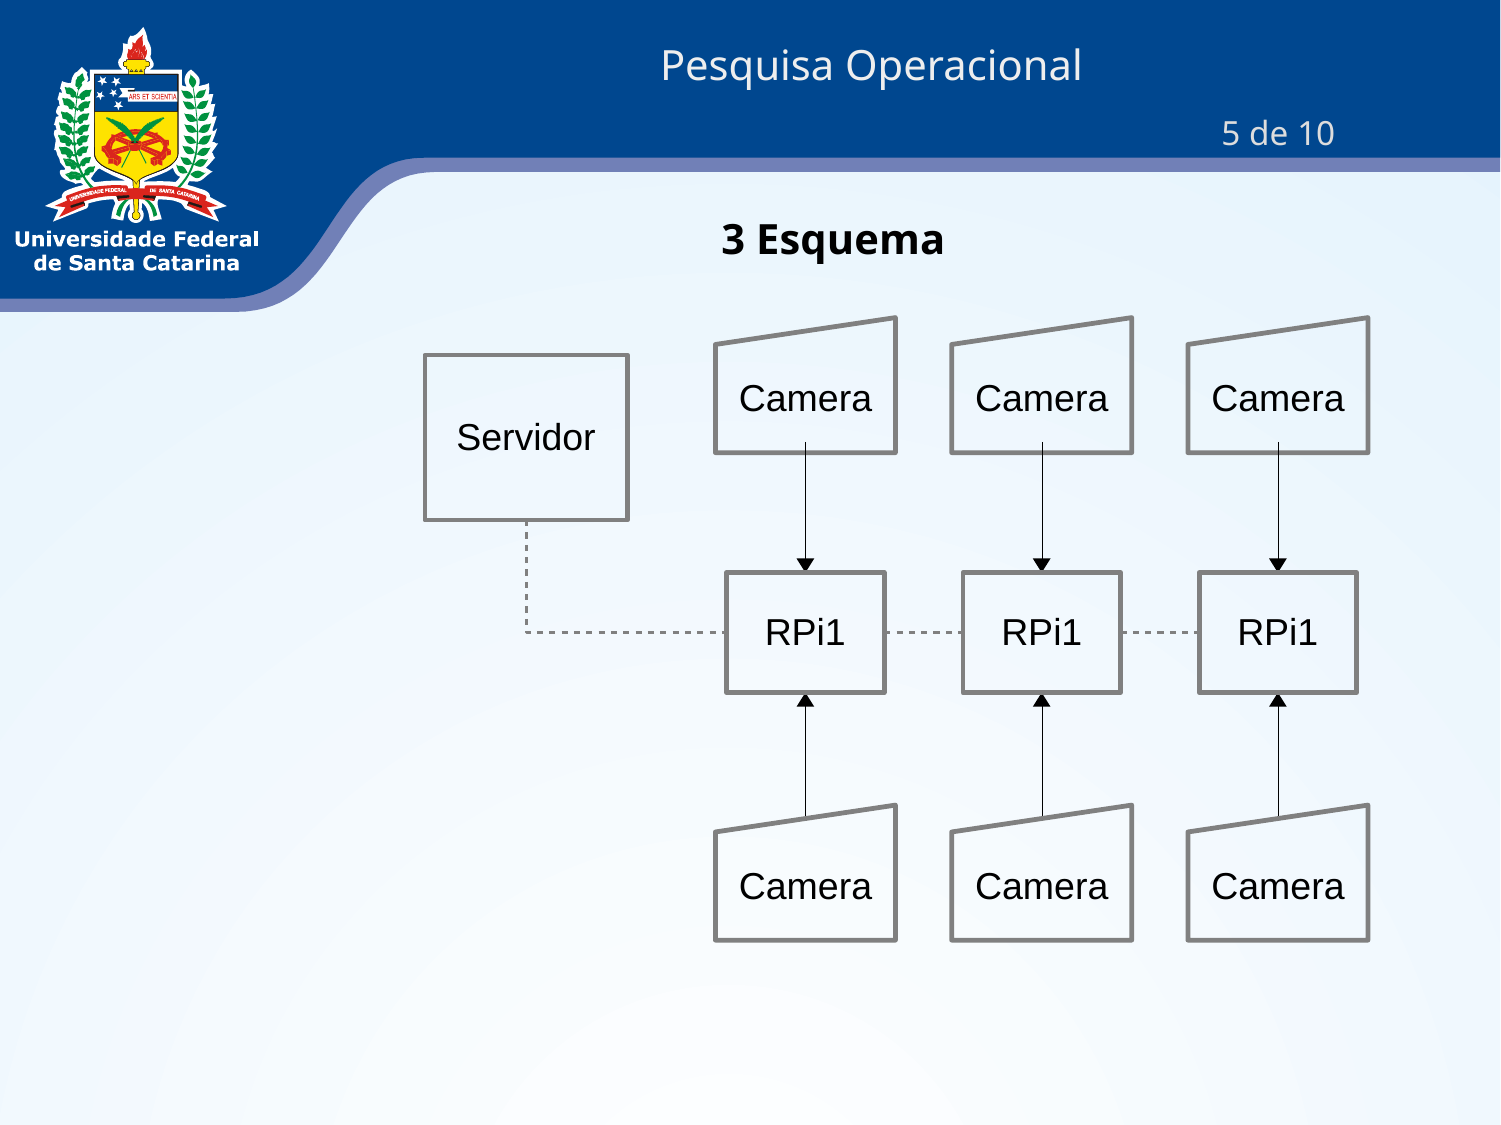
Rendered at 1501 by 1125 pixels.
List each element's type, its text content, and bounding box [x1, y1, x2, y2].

list [86, 330, 1395, 1073]
text_box Camera [715, 805, 896, 941]
text_box Camera [715, 317, 896, 453]
text_box Camera [951, 805, 1132, 941]
text_box Servidor [424, 355, 628, 521]
text_box Camera [1187, 317, 1368, 453]
title 3 Esquema [298, 204, 1368, 318]
text_box RPi1 [726, 572, 885, 693]
text_box Camera [951, 317, 1132, 453]
text_box Camera [1187, 805, 1368, 941]
text_box RPi1 [962, 572, 1121, 693]
text_box RPi1 [1199, 572, 1357, 693]
